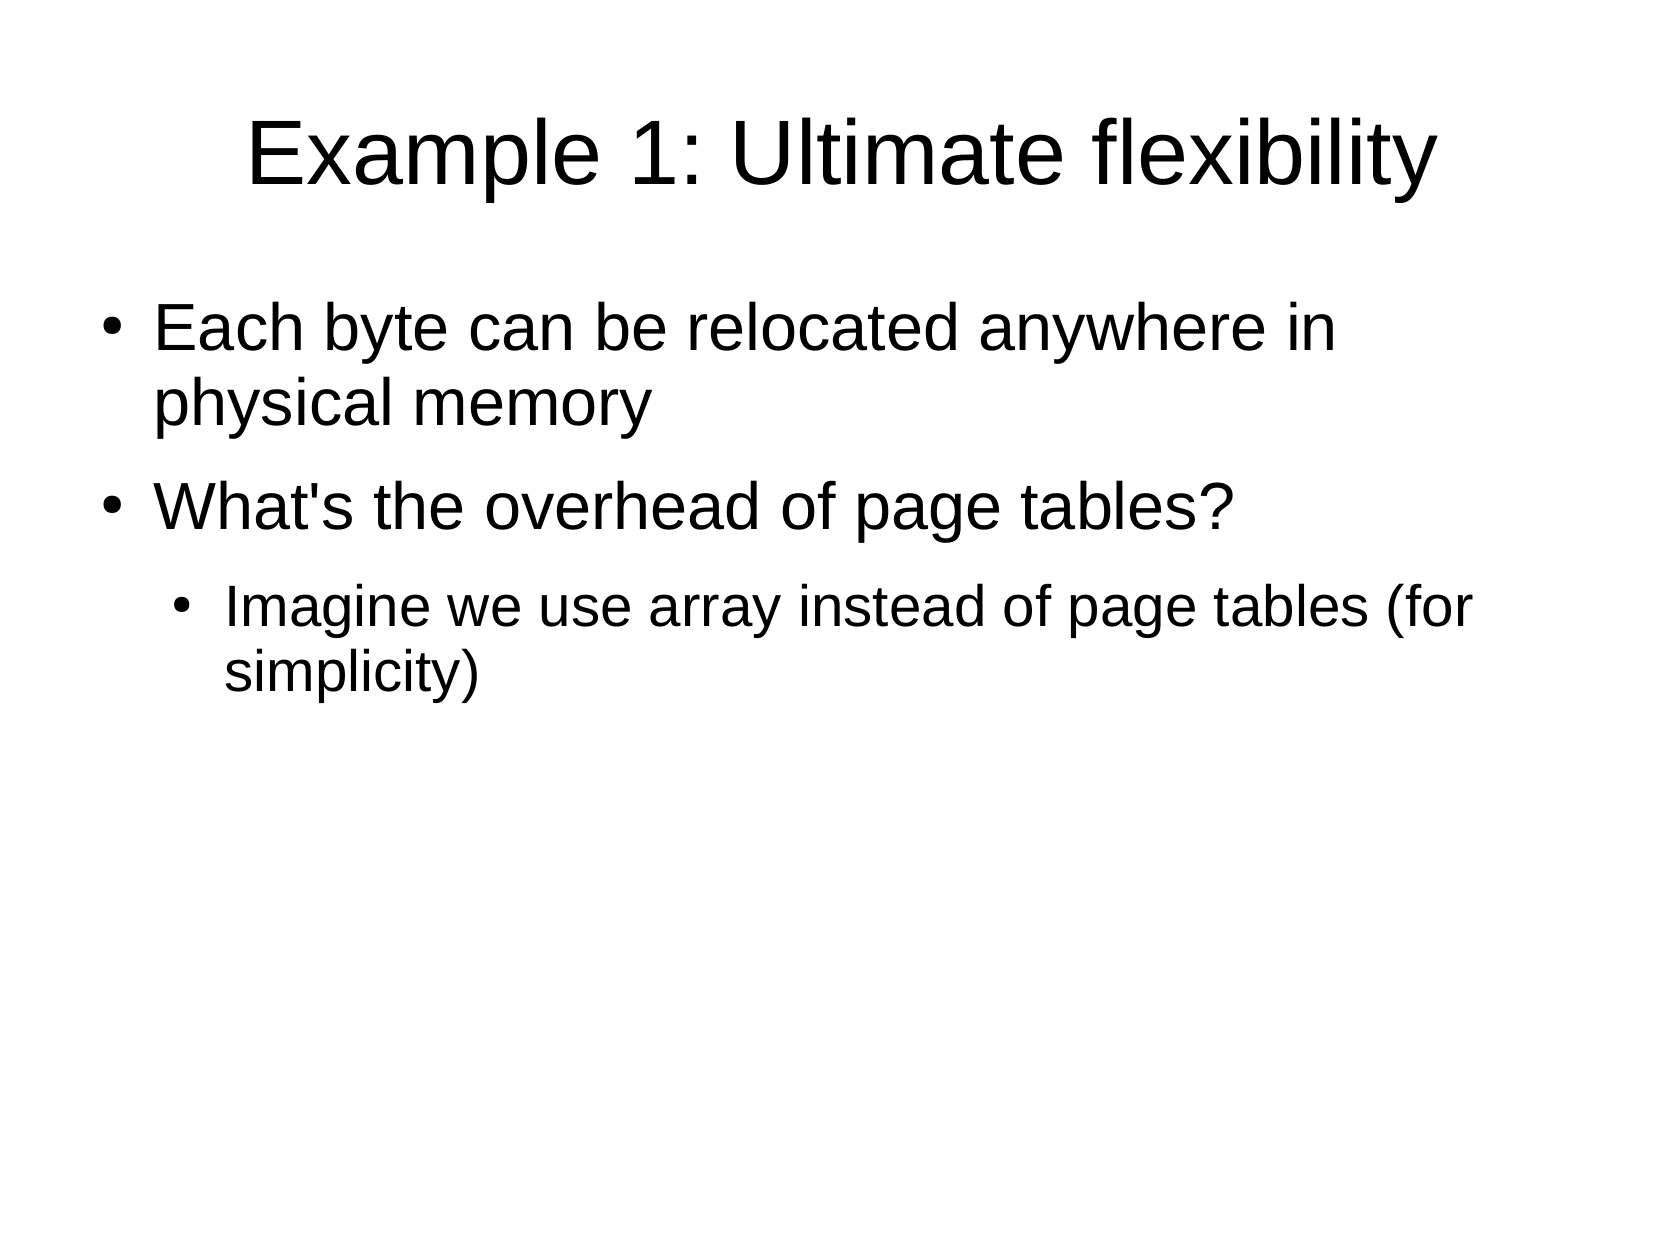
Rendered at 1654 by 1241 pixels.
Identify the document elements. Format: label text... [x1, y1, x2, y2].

list Each byte can be relocated anywhere in physical memory What's the overhead of page tables? Imagine we use array instead of page tables (for simplicity) [82, 290, 1571, 1010]
title Example 1: Ultimate flexibility [82, 49, 1571, 257]
